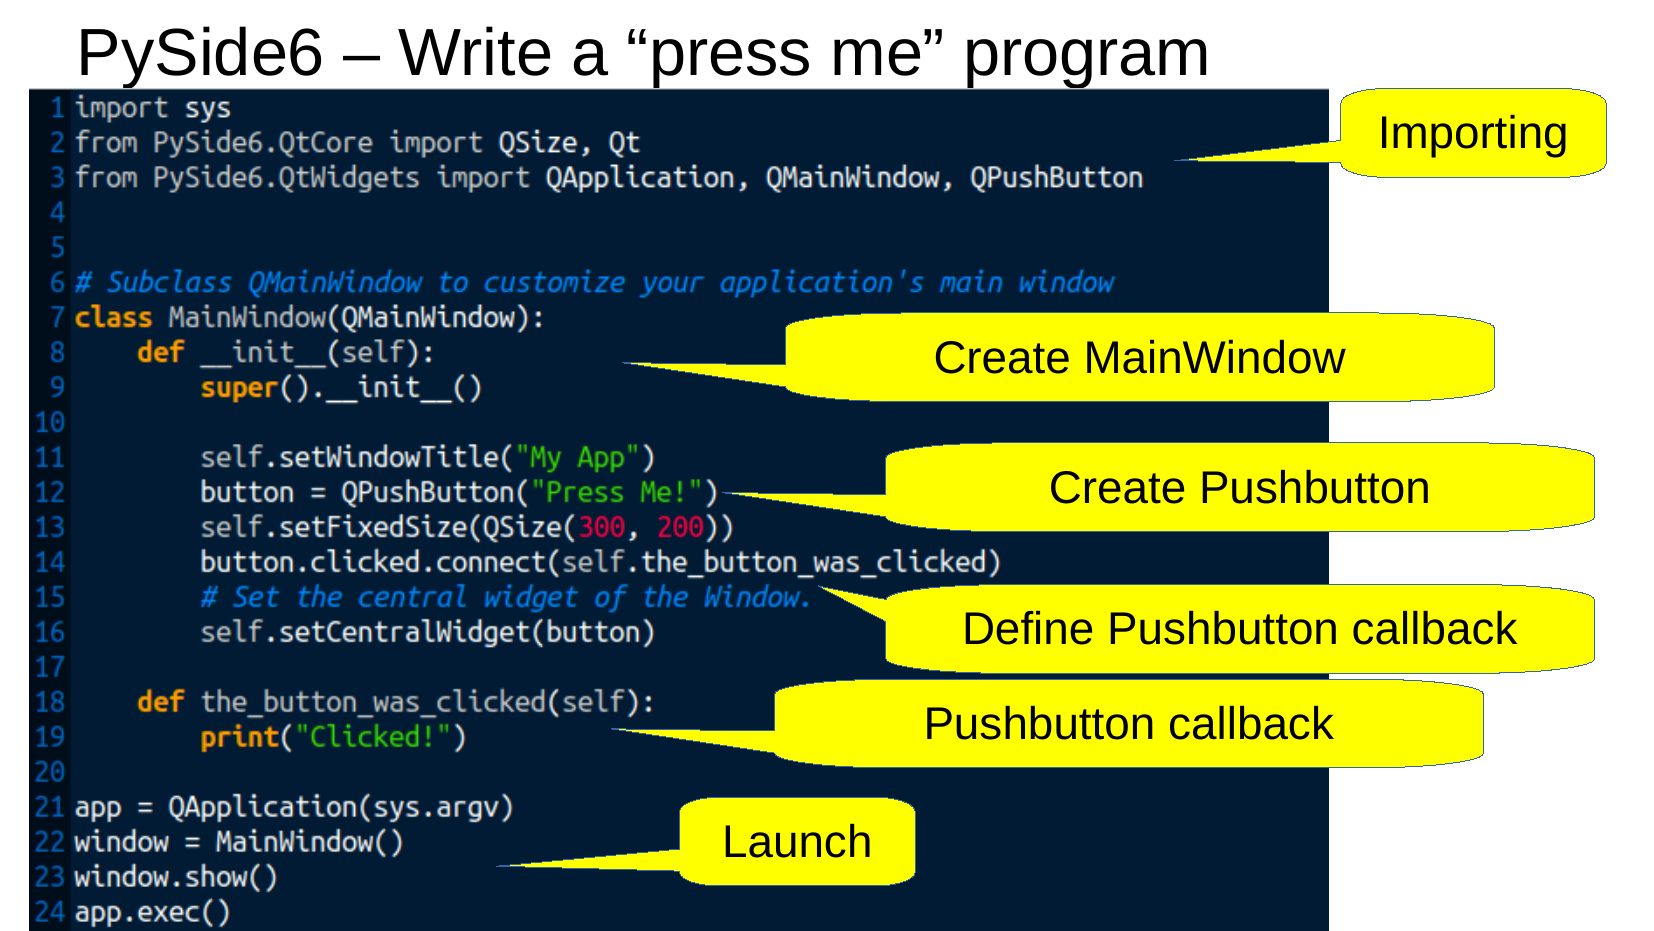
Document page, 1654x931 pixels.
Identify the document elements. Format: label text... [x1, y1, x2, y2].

text_box Launch [496, 797, 916, 886]
text_box Importing [1174, 88, 1607, 178]
picture [29, 88, 1329, 931]
text_box Create Pushbutton [722, 442, 1595, 532]
text_box Define Pushbutton callback [818, 584, 1595, 674]
text_box Pushbutton callback [611, 679, 1484, 768]
text_box Create MainWindow [622, 312, 1495, 402]
subtitle PySide6 – Write a “press me” program [76, 14, 1625, 117]
